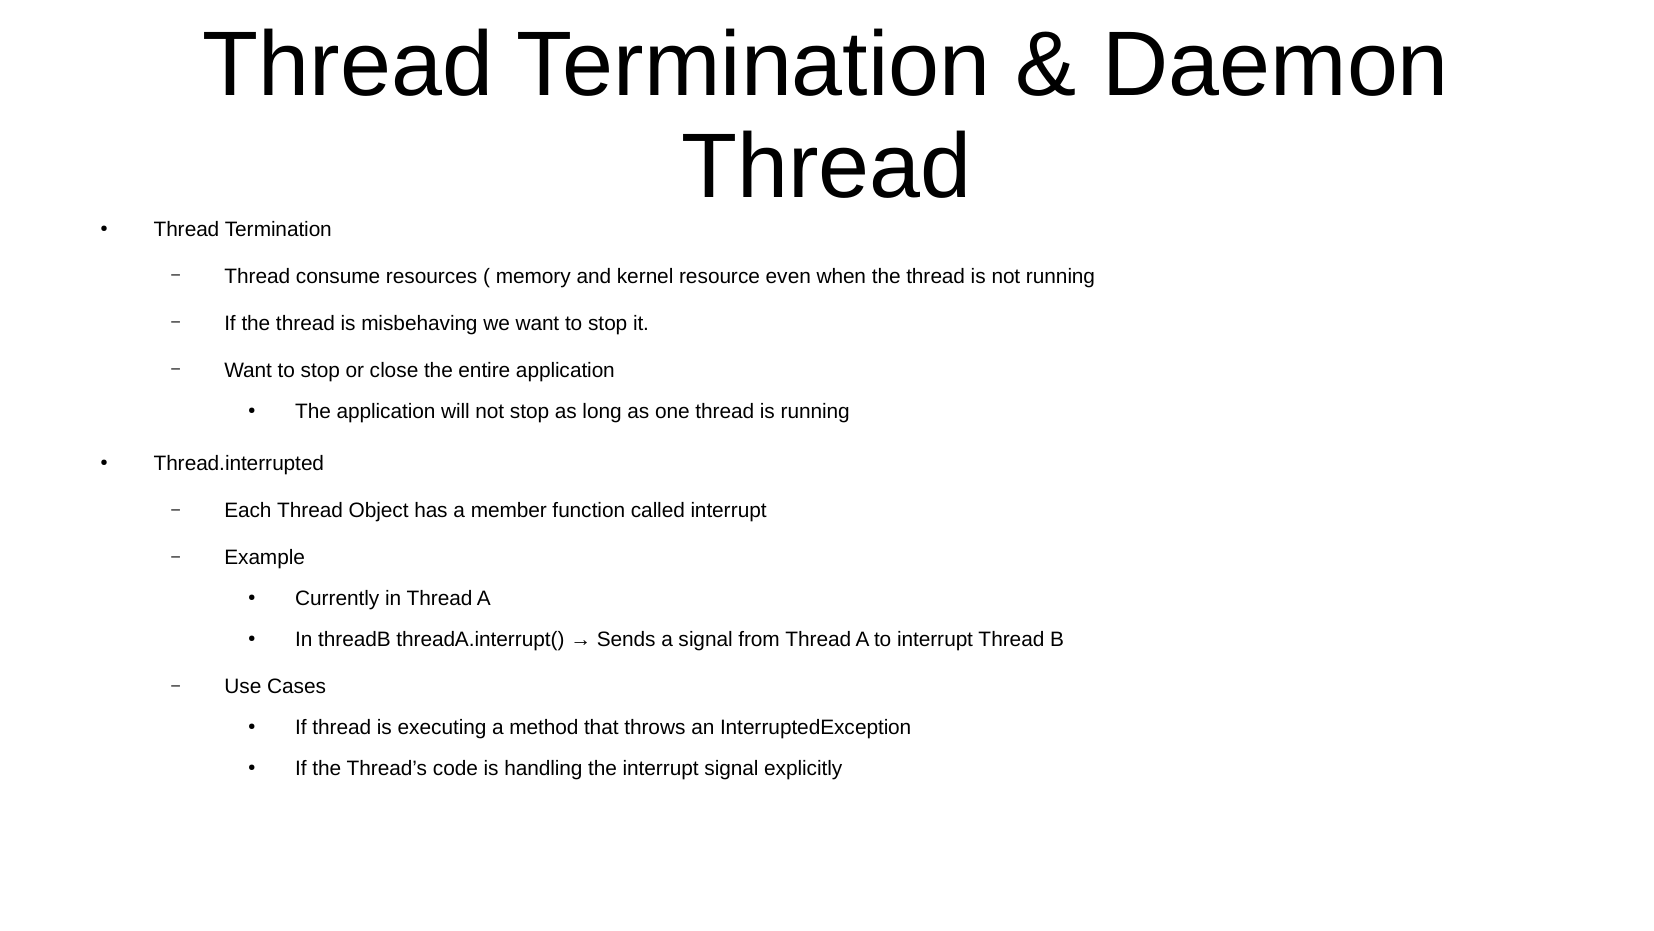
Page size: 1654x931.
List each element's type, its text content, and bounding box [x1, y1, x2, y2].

list Thread Termination Thread consume resources ( memory and kernel resource even when the thread is not running If the thread is misbehaving we want to stop it. Want to stop or close the entire application The application will not stop as long as one thread is running Thread.interrupted Each Thread Object has a member function called interrupt Example Currently in Thread A In threadB threadA.interrupt() → Sends a signal from Thread A to interrupt Thread B Use Cases If thread is executing a method that throws an InterruptedException If the Thread’s code is handling the interrupt signal explicitly [82, 217, 1621, 901]
title Thread Termination & Daemon Thread [82, 12, 1571, 217]
